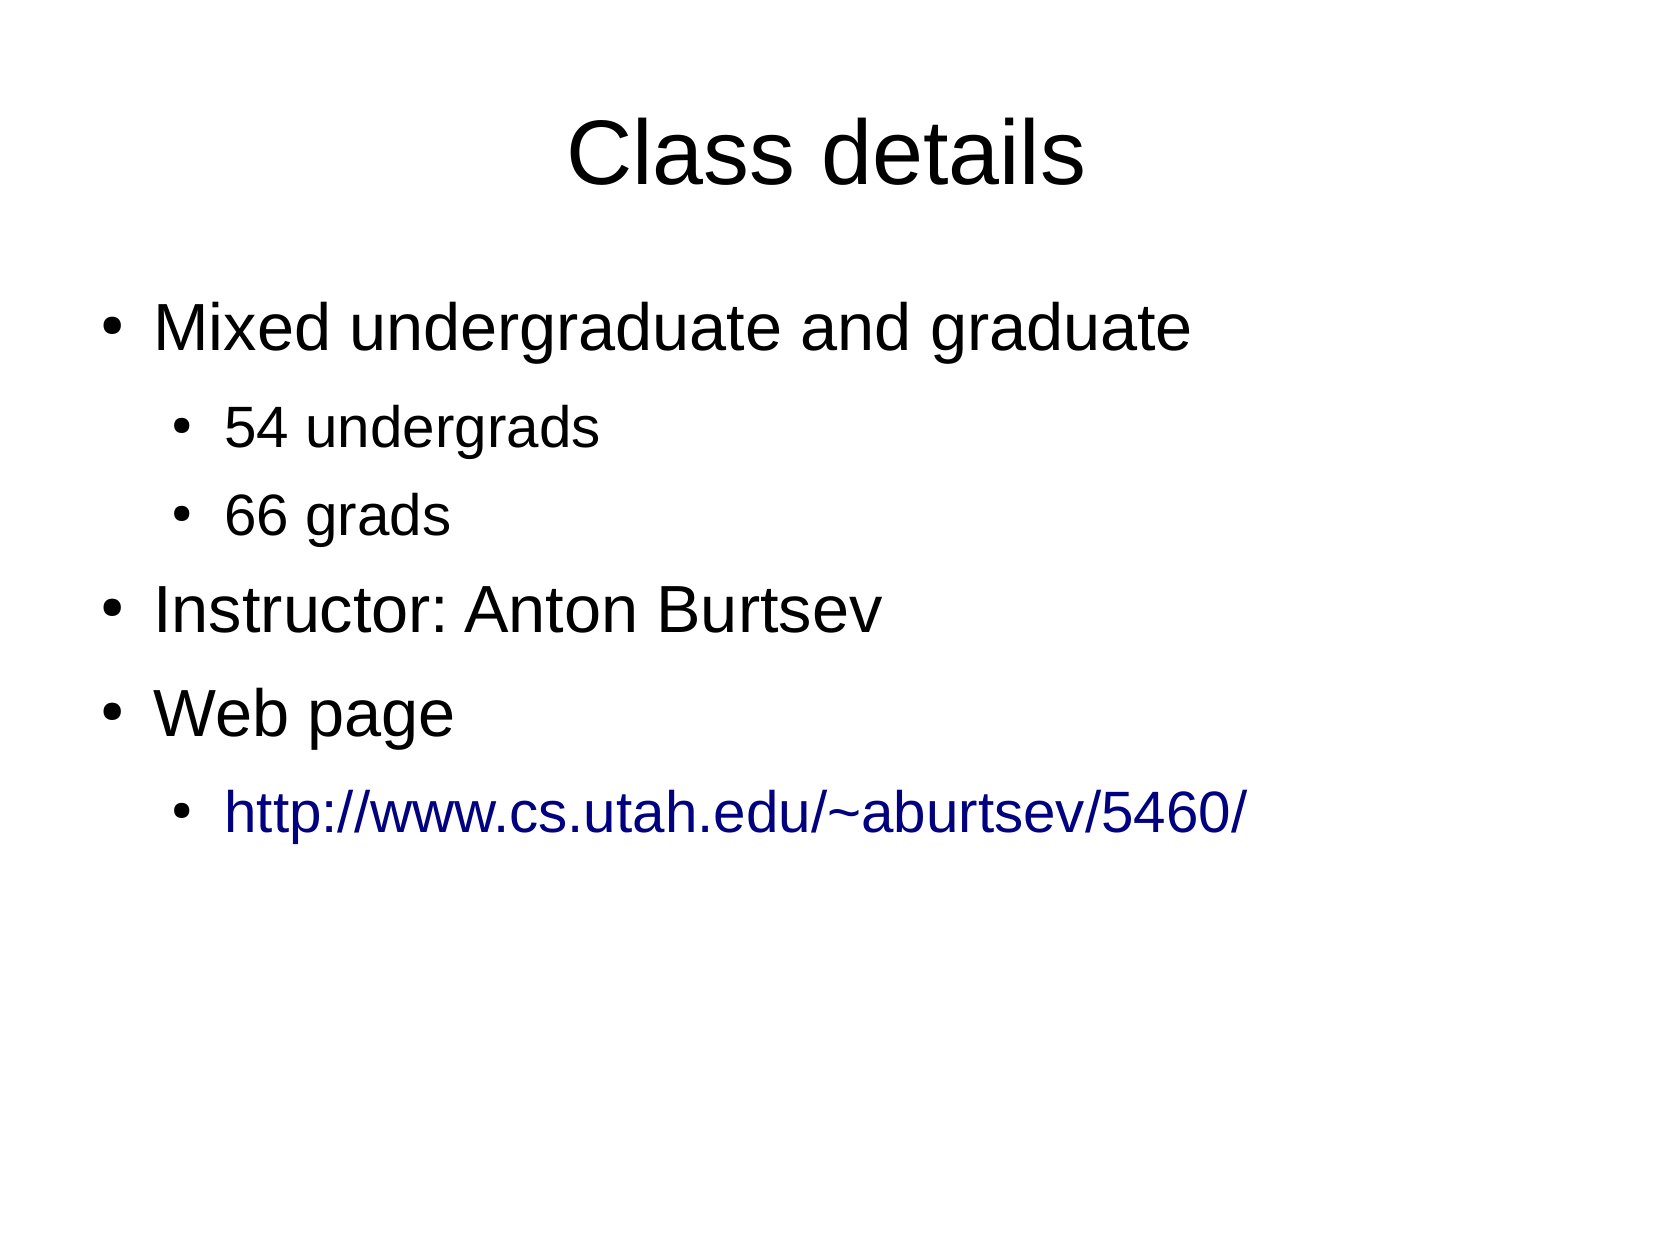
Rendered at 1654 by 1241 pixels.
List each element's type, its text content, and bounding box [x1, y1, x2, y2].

title Class details [82, 49, 1571, 257]
list Mixed undergraduate and graduate 54 undergrads 66 grads Instructor: Anton Burtsev Web page http://www.cs.utah.edu/~aburtsev/5460/ [82, 290, 1571, 1010]
